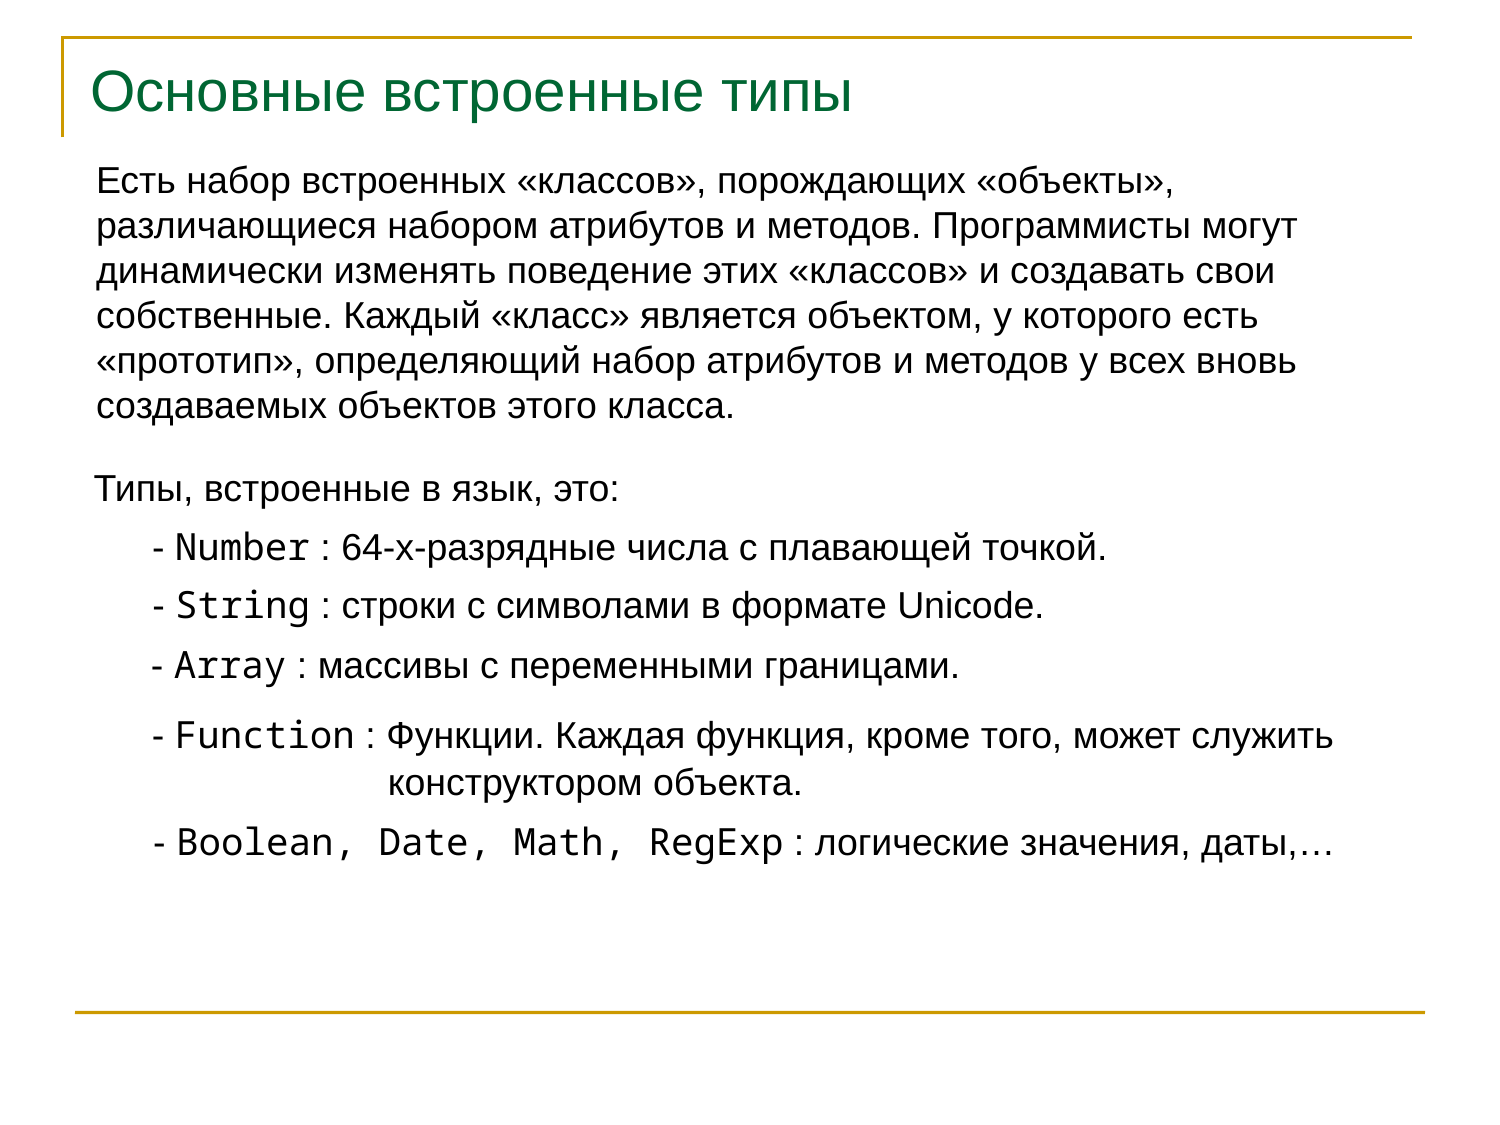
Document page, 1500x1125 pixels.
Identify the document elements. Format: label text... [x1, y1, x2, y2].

title Основные встроенные типы [75, 45, 1425, 138]
text_box - Number : 64-х-разрядные числа с плавающей точкой. [137, 515, 1123, 576]
text_box - Array : массивы с переменными границами. [136, 633, 976, 694]
text_box - String : строки с символами в формате Unicode. [137, 574, 1061, 634]
text_box - Function : Функции. Каждая функция, кроме того, может служить [137, 704, 1350, 764]
text_box Типы, встроенные в язык, это: [78, 456, 636, 517]
text_box Есть набор встроенных «классов», порождающих «объекты», различающиеся набором атрибутов и методов. Программисты могут динамически изменять поведение этих «классов» и создавать свои собственные. Каждый «класс» является объектом, у которого есть «прототип», определяющий набор атрибутов и методов у всех вновь создаваемых объектов этого класса. [81, 148, 1314, 434]
text_box конструктором объекта. [373, 750, 819, 810]
text_box - Boolean, Date, Math, RegExp : логические значения, даты,… [138, 810, 1351, 871]
